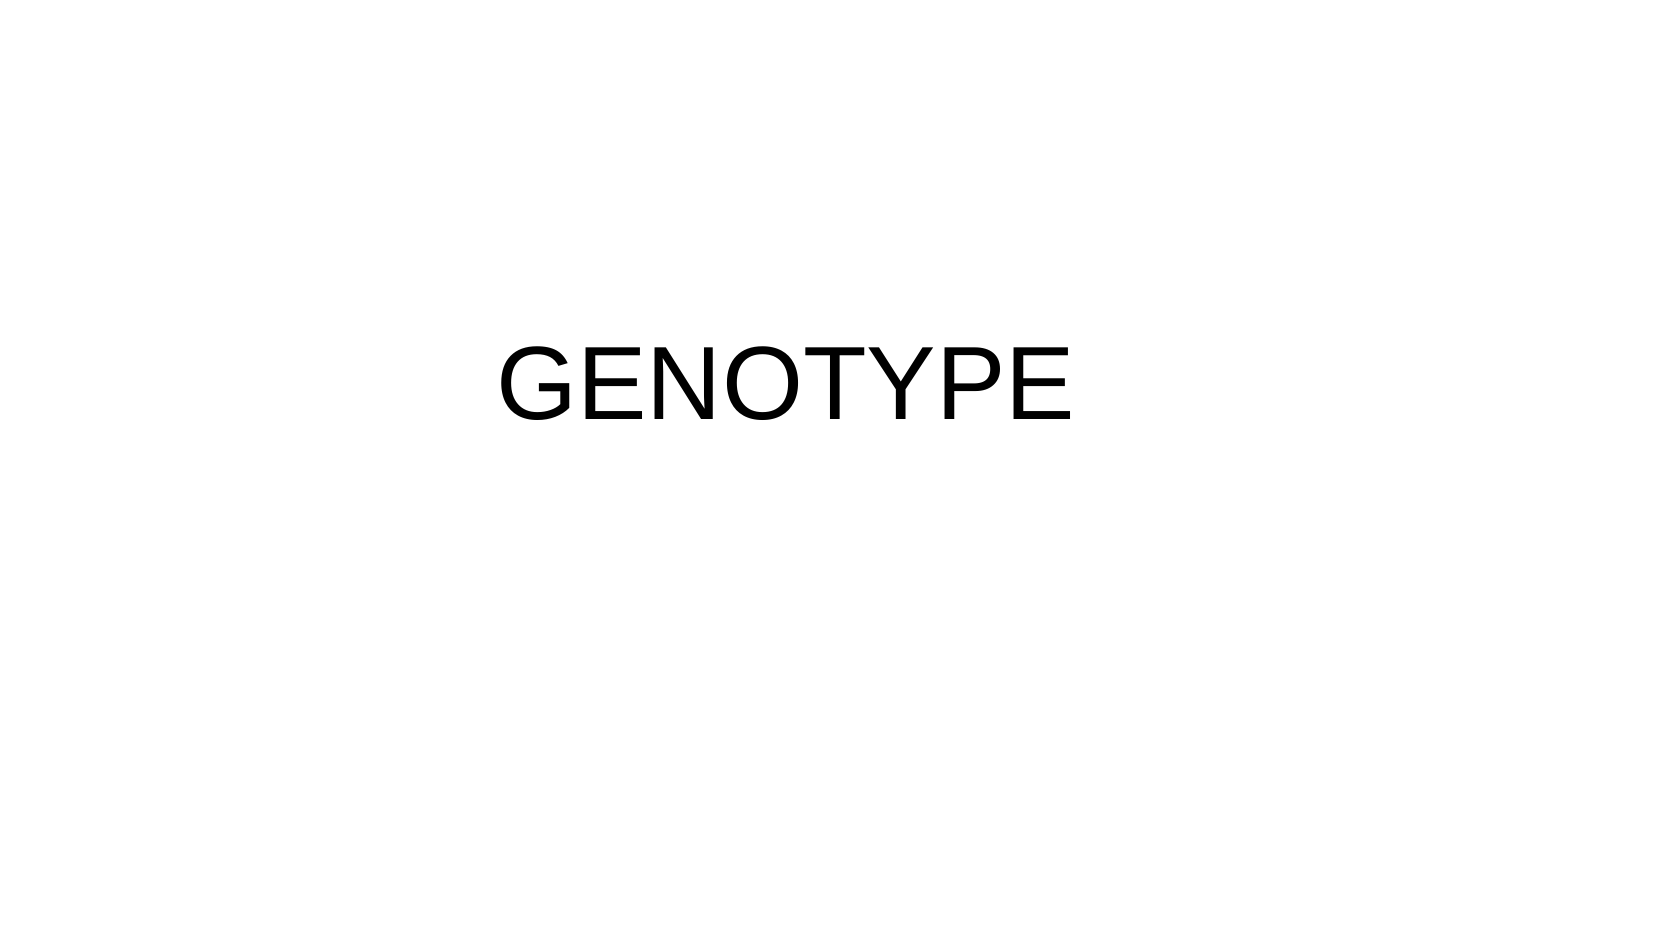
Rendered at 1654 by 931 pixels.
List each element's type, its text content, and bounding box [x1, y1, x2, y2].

text_box GENOTYPE [481, 317, 1654, 449]
